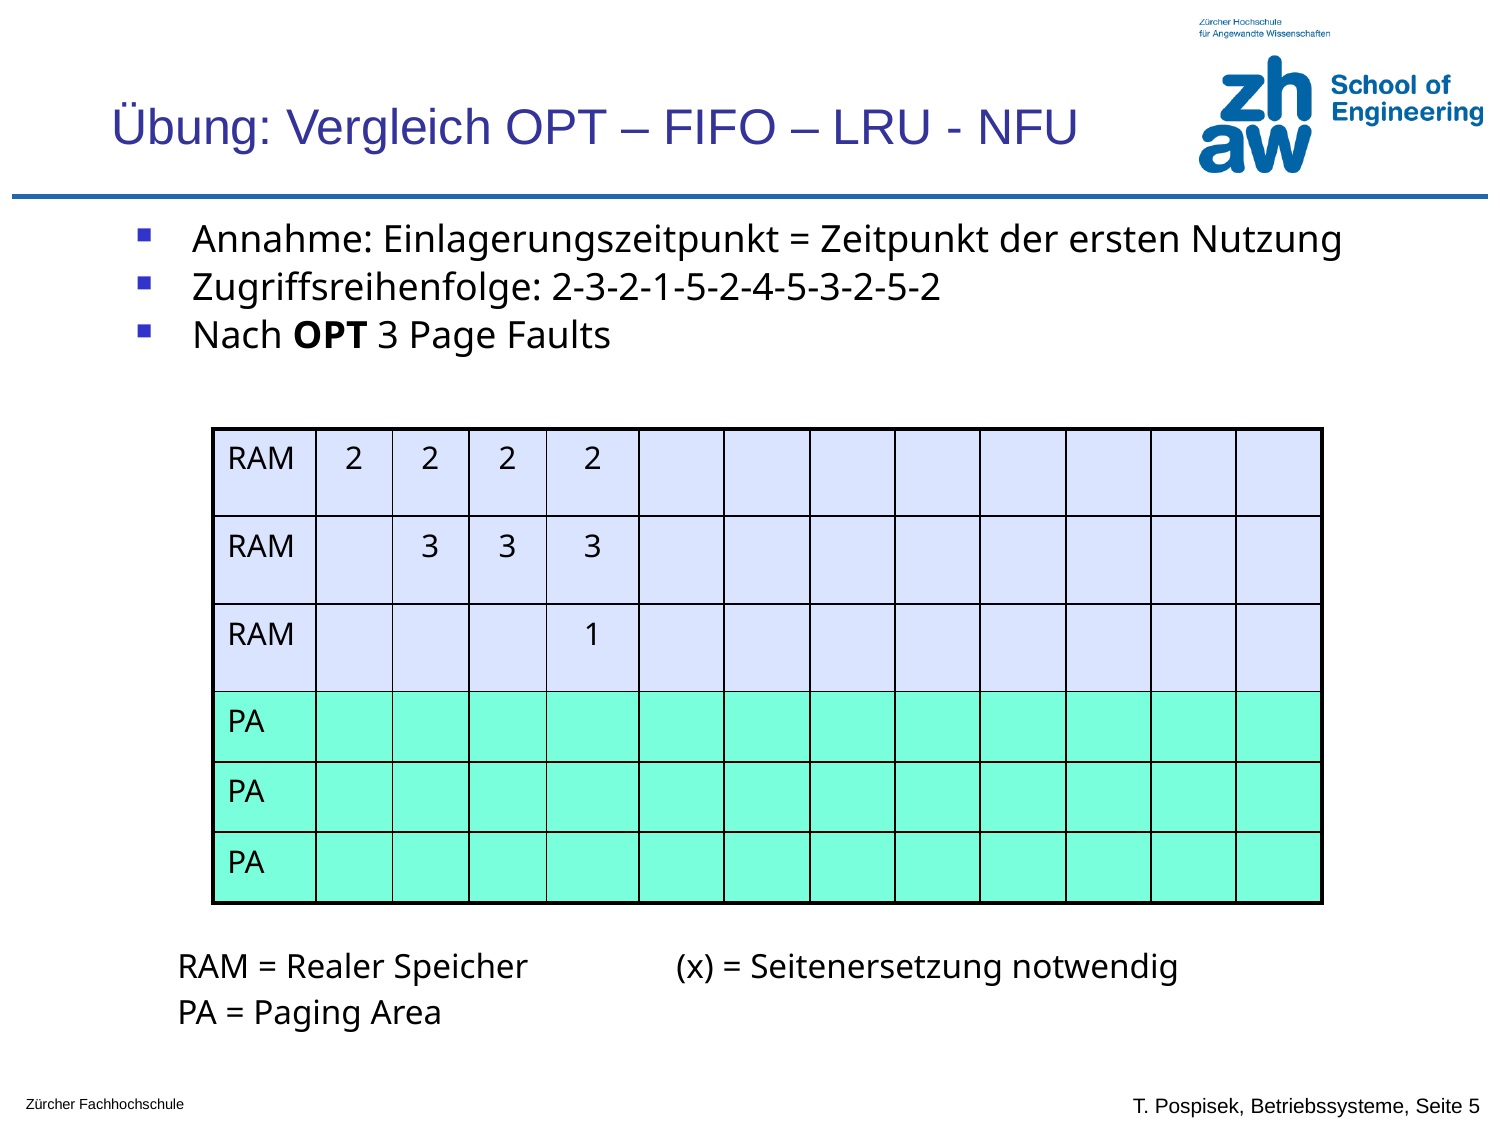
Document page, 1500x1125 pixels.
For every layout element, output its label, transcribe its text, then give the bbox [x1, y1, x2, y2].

table_cell [317, 833, 392, 901]
table_cell RAM [215, 517, 315, 603]
table_header [1237, 431, 1320, 515]
table_header [896, 431, 979, 515]
table_cell [317, 517, 392, 603]
table_cell [547, 692, 638, 761]
table_cell [317, 605, 392, 691]
table_cell [1067, 517, 1150, 603]
picture [1199, 19, 1483, 173]
table_cell PA [215, 692, 315, 761]
table_cell [393, 763, 468, 831]
table_cell [547, 833, 638, 901]
table_cell [470, 692, 546, 761]
table_cell [640, 605, 723, 691]
table_cell [811, 833, 894, 901]
table_cell [1237, 692, 1320, 761]
table_cell [1152, 605, 1235, 691]
text_box RAM = Realer Speicher (x) = Seitenersetzung notwendig PA = Paging Area [162, 937, 1363, 1038]
table_cell [1067, 605, 1150, 691]
table_cell [896, 763, 979, 831]
table_cell [725, 692, 809, 761]
table_cell [981, 763, 1065, 831]
table_header [725, 431, 809, 515]
table_cell [1237, 517, 1320, 603]
table_cell [811, 605, 894, 691]
table_cell [896, 692, 979, 761]
table_cell [1152, 517, 1235, 603]
table_header 2 [317, 431, 392, 515]
table_cell [981, 605, 1065, 691]
table_cell [470, 605, 546, 691]
table_cell [896, 605, 979, 691]
table_cell [393, 833, 468, 901]
table_cell 1 [547, 605, 638, 691]
table_cell 3 [470, 517, 546, 603]
table_cell 3 [547, 517, 638, 603]
table_cell PA [215, 763, 315, 831]
table_cell [725, 833, 809, 901]
table_cell 3 [393, 517, 468, 603]
table_cell [811, 692, 894, 761]
table_header 2 [393, 431, 468, 515]
table_cell [1237, 605, 1320, 691]
table_cell [1067, 692, 1150, 761]
table_cell [1237, 833, 1320, 901]
table_cell [1237, 763, 1320, 831]
table_cell [1067, 763, 1150, 831]
table_cell [1067, 833, 1150, 901]
table_cell [1152, 763, 1235, 831]
table_cell [896, 517, 979, 603]
table_cell [811, 763, 894, 831]
table_cell [393, 605, 468, 691]
table_cell [1152, 833, 1235, 901]
table_cell [640, 833, 723, 901]
table_cell [1152, 692, 1235, 761]
table_header RAM [215, 431, 315, 515]
table_header [640, 431, 723, 515]
table_header [1152, 431, 1235, 515]
table_header [1067, 431, 1150, 515]
table_header [981, 431, 1065, 515]
table_cell [547, 763, 638, 831]
table_cell [896, 833, 979, 901]
table_cell PA [215, 833, 315, 901]
table_cell [981, 833, 1065, 901]
table_cell [470, 833, 546, 901]
title Übung: Vergleich OPT – FIFO – LRU - NFU [96, 50, 1375, 163]
table_cell [393, 692, 468, 761]
table_cell [725, 517, 809, 603]
list Annahme: Einlagerungszeitpunkt = Zeitpunkt der ersten Nutzung Zugriffsreihenfolge: 2-3-2-1-5-2-4-5-3-2-5-2 Nach OPT 3 Page Faults [120, 212, 1375, 375]
table_cell [640, 763, 723, 831]
table_cell [981, 692, 1065, 761]
table_header 2 [547, 431, 638, 515]
table_cell [725, 605, 809, 691]
table_header 2 [470, 431, 546, 515]
table_cell [317, 692, 392, 761]
table_cell [981, 517, 1065, 603]
table_cell [640, 692, 723, 761]
table_cell [470, 763, 546, 831]
table_cell [811, 517, 894, 603]
table_cell RAM [215, 605, 315, 691]
table_cell [640, 517, 723, 603]
table_cell [317, 763, 392, 831]
table_header [811, 431, 894, 515]
table_cell [725, 763, 809, 831]
